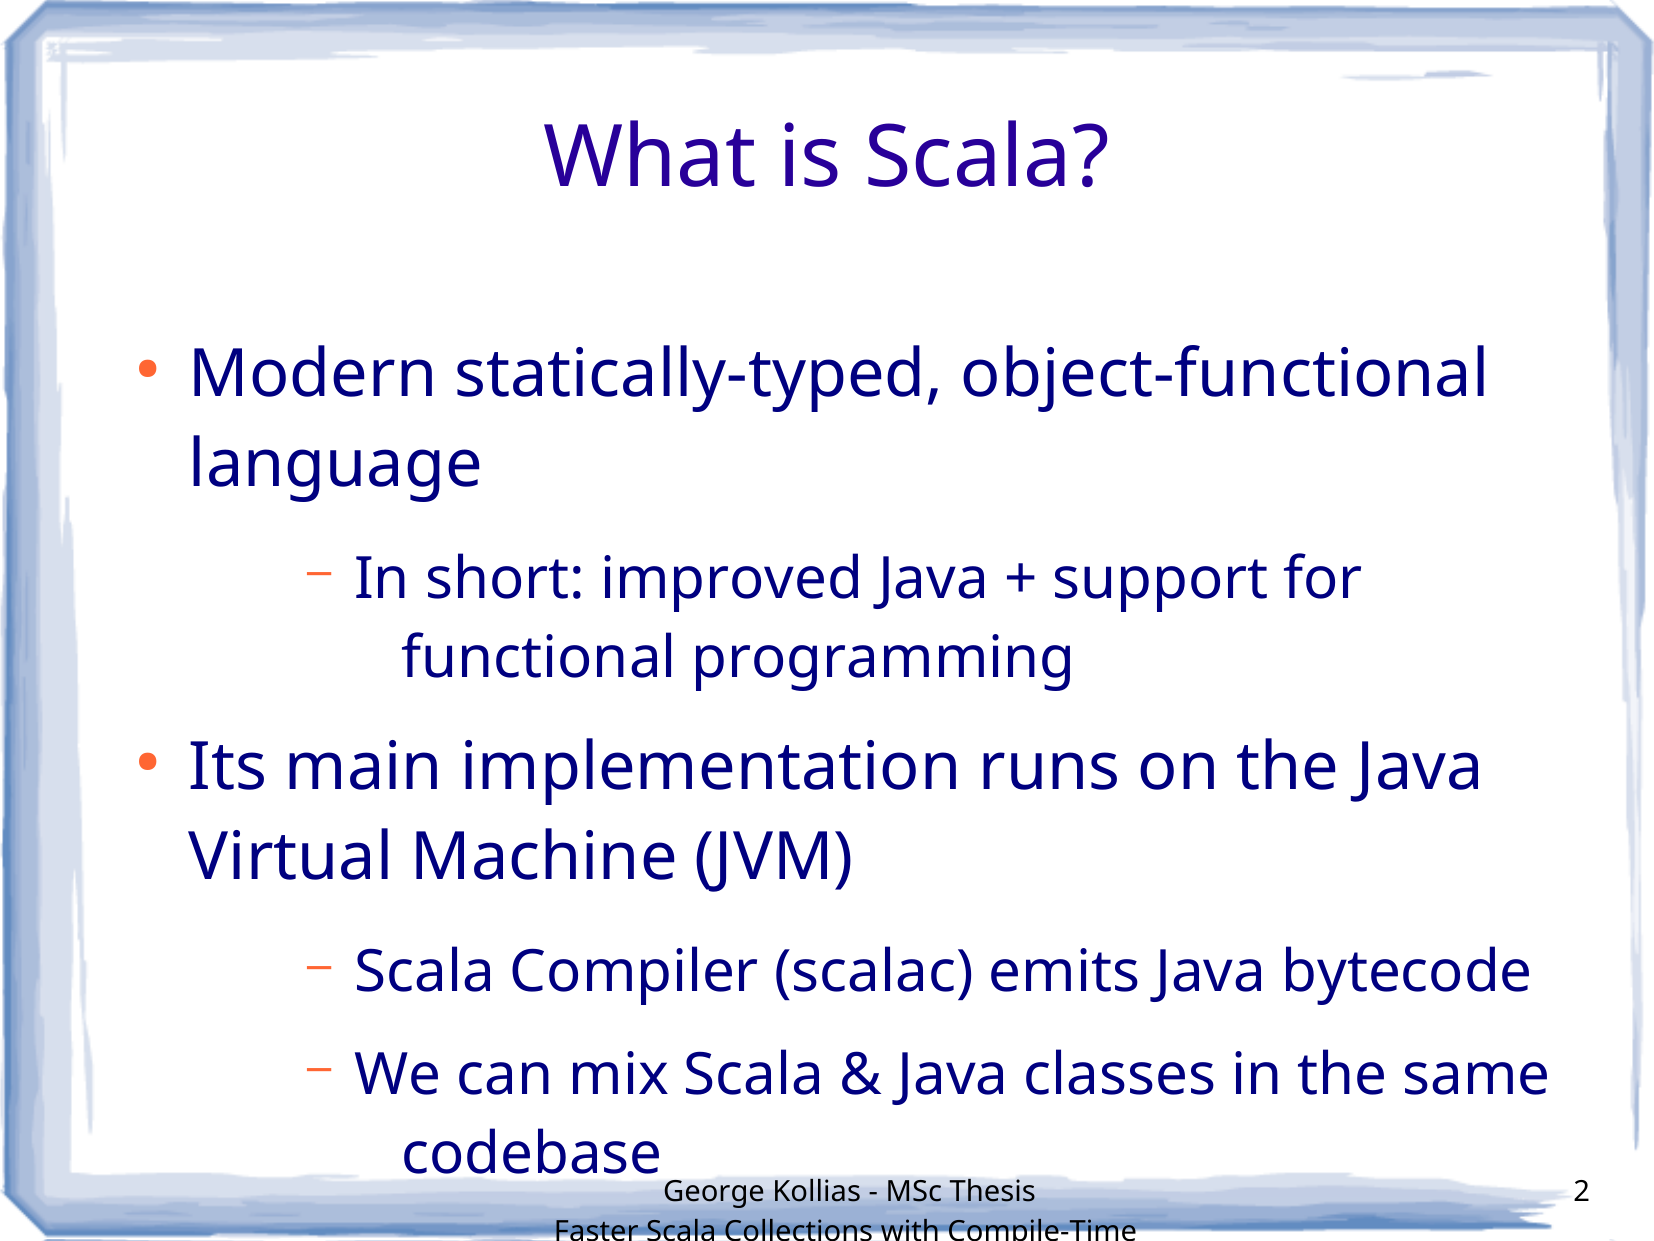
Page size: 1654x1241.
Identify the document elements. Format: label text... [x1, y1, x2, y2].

picture [846, 1227, 854, 1241]
picture [988, 1227, 995, 1241]
picture [704, 1233, 711, 1239]
picture [998, 1227, 1005, 1241]
picture [888, 1228, 895, 1241]
picture [1047, 1227, 1055, 1232]
picture [1015, 1227, 1024, 1239]
picture [779, 1227, 787, 1232]
picture [1108, 1227, 1115, 1241]
picture [969, 1227, 978, 1239]
picture [573, 1233, 580, 1239]
picture [926, 1227, 934, 1241]
picture [746, 1227, 755, 1239]
title What is Scala? [82, 49, 1571, 257]
picture [1098, 1227, 1105, 1241]
picture [614, 1227, 622, 1232]
picture [0, 0, 1654, 1241]
list Modern statically-typed, object-functional language In short: improved Java + support for functional programming Its main implementation runs on the Java Virtual Machine (JVM) Scala Compiler (scalac) emits Java bytecode We can mix Scala & Java classes in the same codebase [118, 324, 1571, 1081]
picture [1124, 1227, 1132, 1232]
picture [827, 1227, 836, 1239]
picture [680, 1233, 687, 1239]
